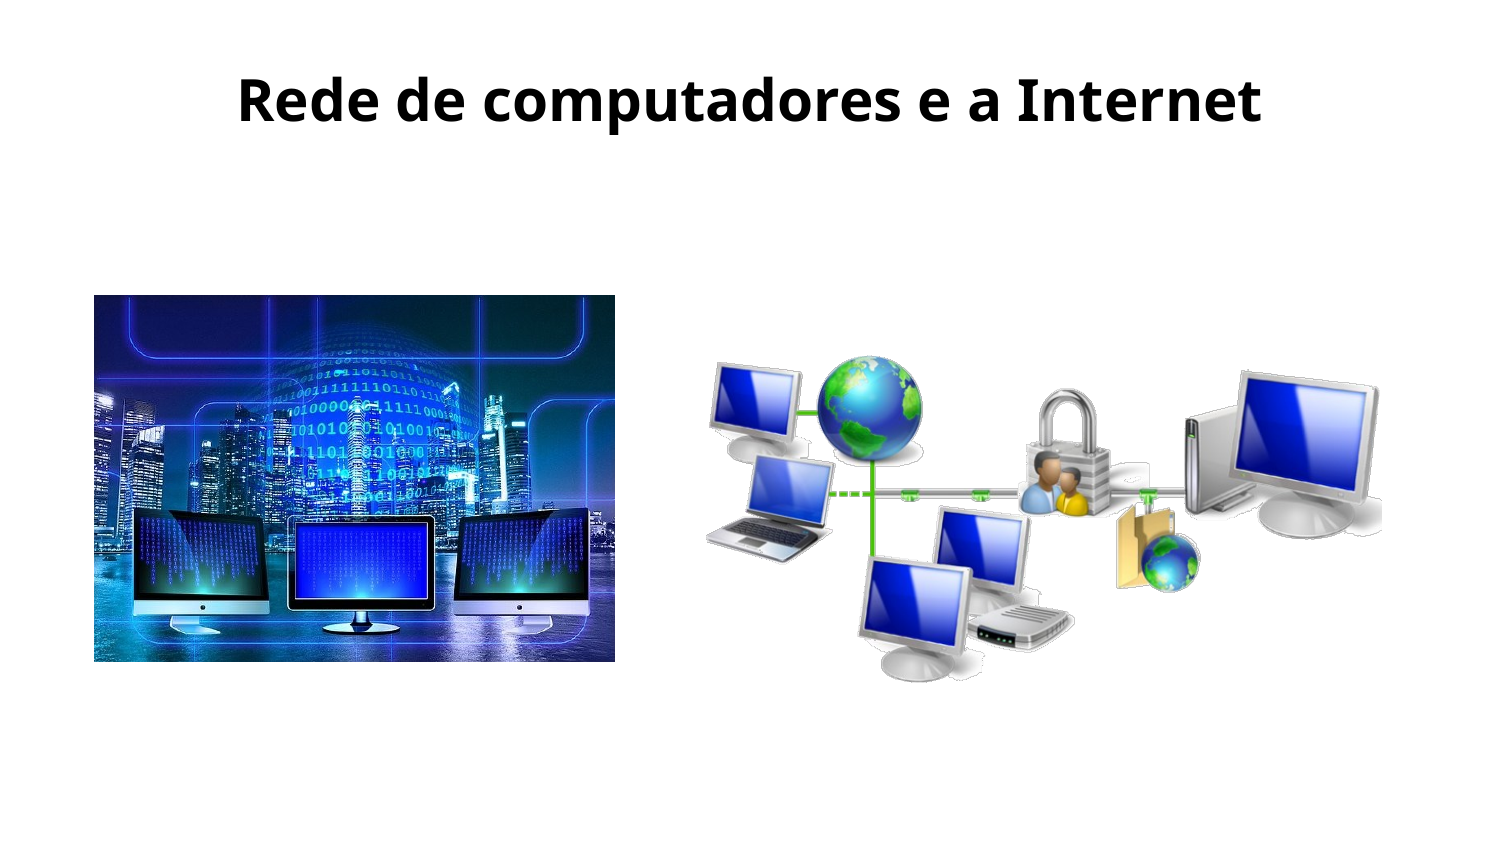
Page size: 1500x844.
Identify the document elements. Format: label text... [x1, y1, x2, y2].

picture [94, 587, 98, 606]
picture [702, 353, 1382, 686]
picture [603, 322, 615, 327]
picture [94, 295, 615, 662]
title Rede de computadores e a Internet [75, 48, 1426, 142]
